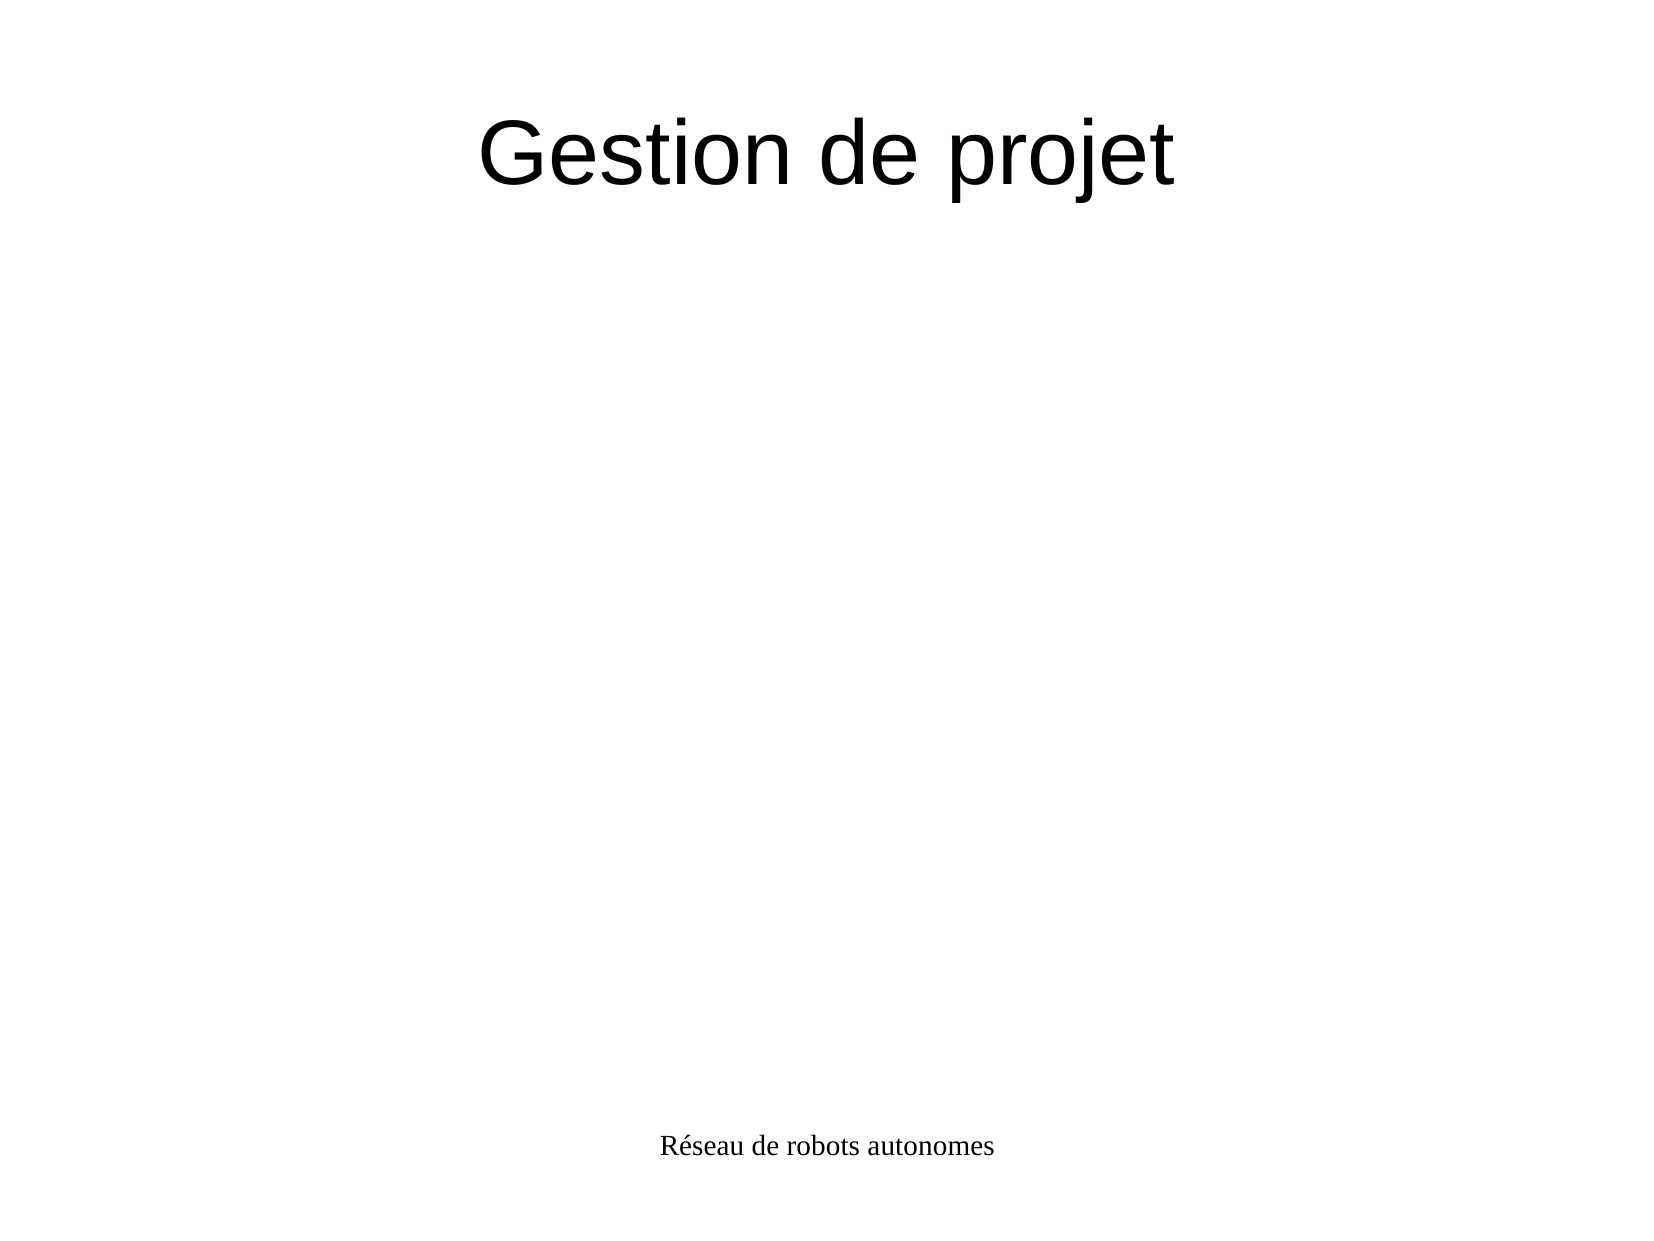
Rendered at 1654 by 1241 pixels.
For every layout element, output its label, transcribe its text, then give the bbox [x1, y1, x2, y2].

title Gestion de projet [82, 49, 1571, 257]
